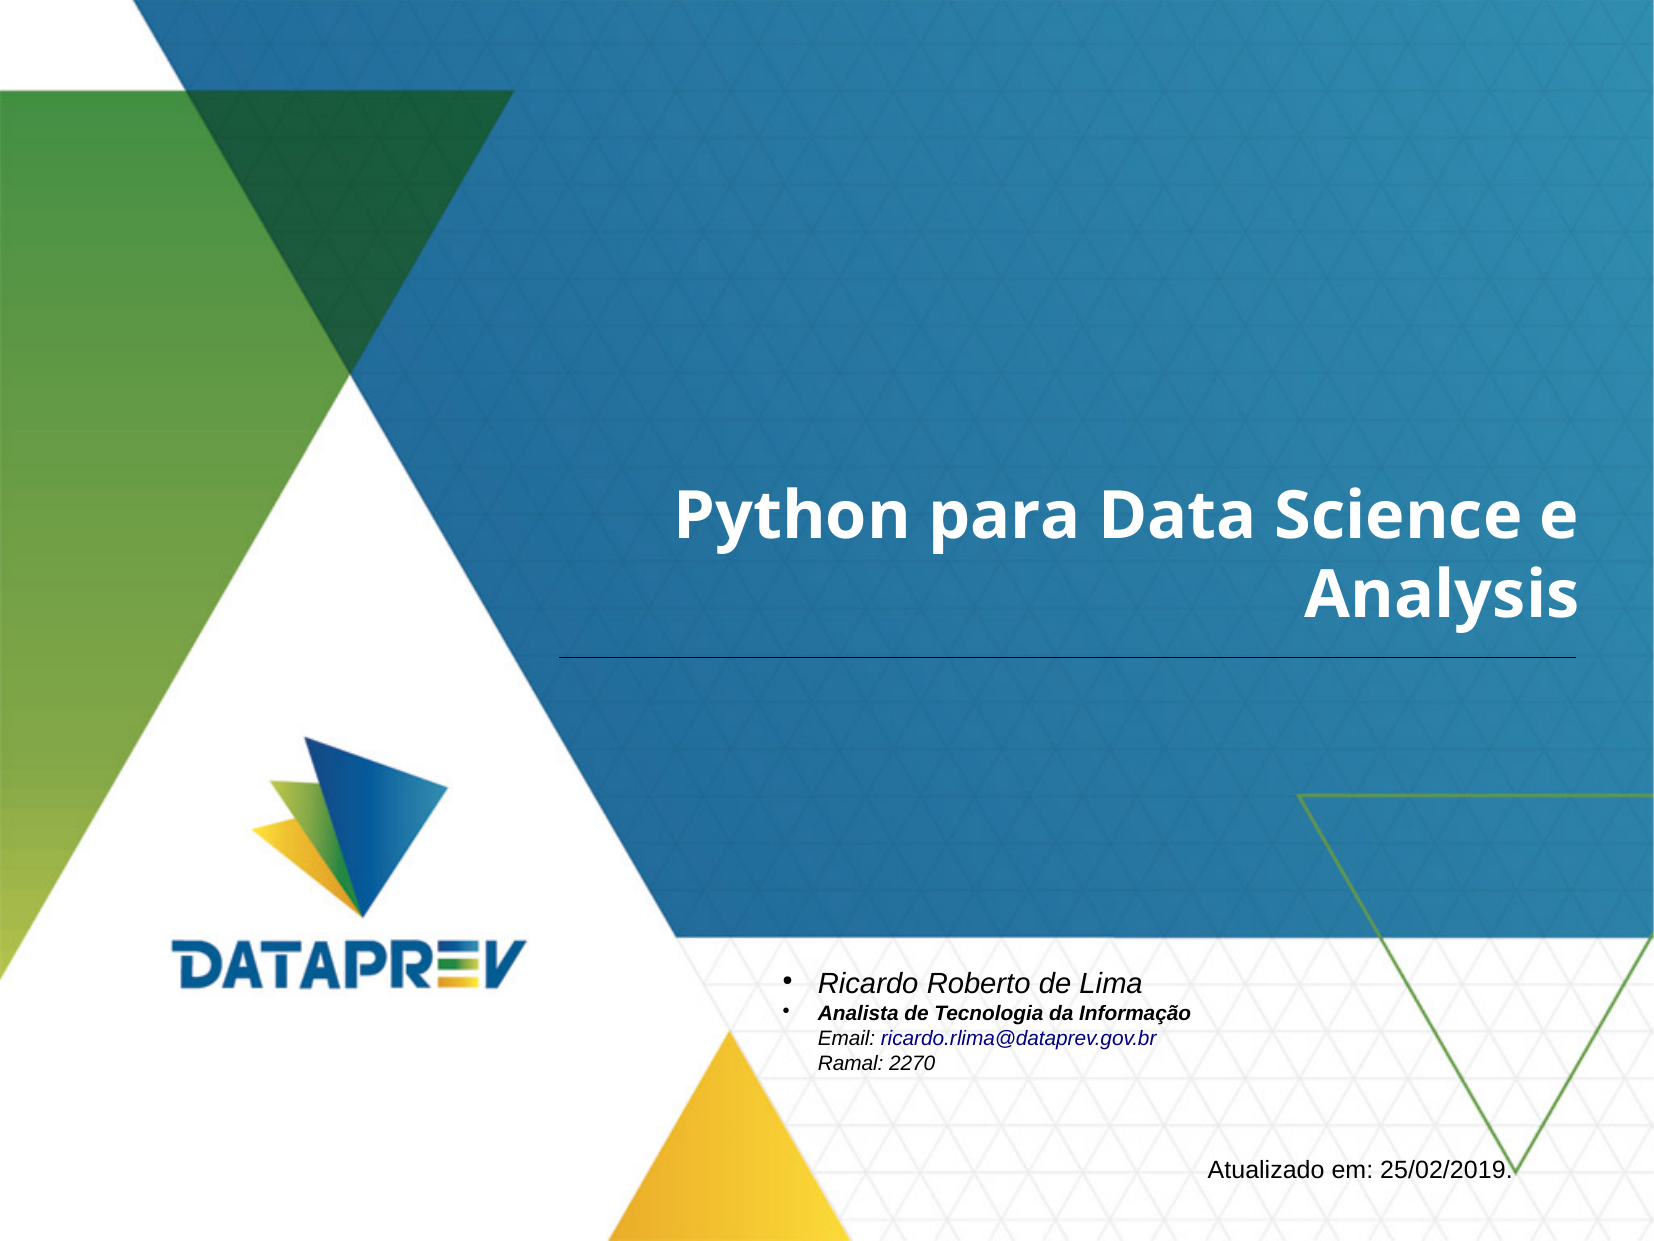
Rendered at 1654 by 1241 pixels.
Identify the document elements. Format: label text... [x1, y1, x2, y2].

text_box Python para Data Science e Analysis [566, 463, 1595, 639]
text_box Ricardo Roberto de Lima Analista de Tecnologia da Informação Email: ricardo.rlima@dataprev.gov.br Ramal: 2270 [767, 956, 1371, 1083]
picture [0, 0, 1654, 1241]
text_box Atualizado em: 25/02/2019. [1192, 1148, 1548, 1193]
